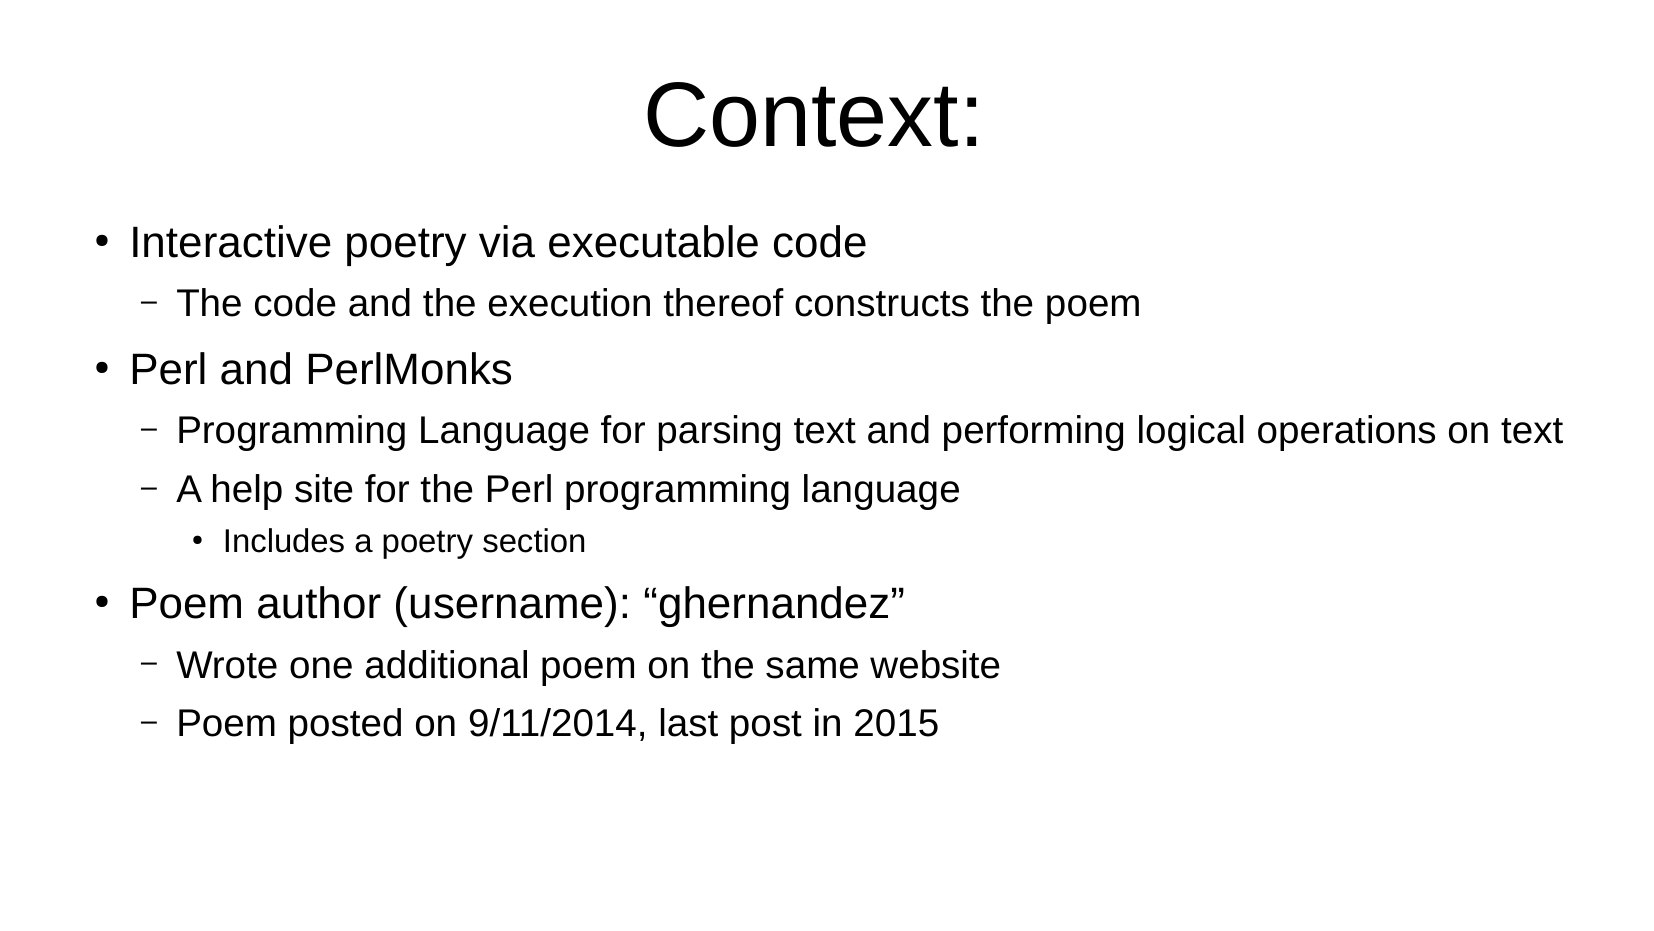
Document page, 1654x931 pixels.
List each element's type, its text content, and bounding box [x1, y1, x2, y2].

list Interactive poetry via executable code The code and the execution thereof constructs the poem Perl and PerlMonks Programming Language for parsing text and performing logical operations on text A help site for the Perl programming language Includes a poetry section Poem author (username): “ghernandez” Wrote one additional poem on the same website Poem posted on 9/11/2014, last post in 2015 [82, 217, 1571, 796]
title Context: [82, 37, 1571, 193]
